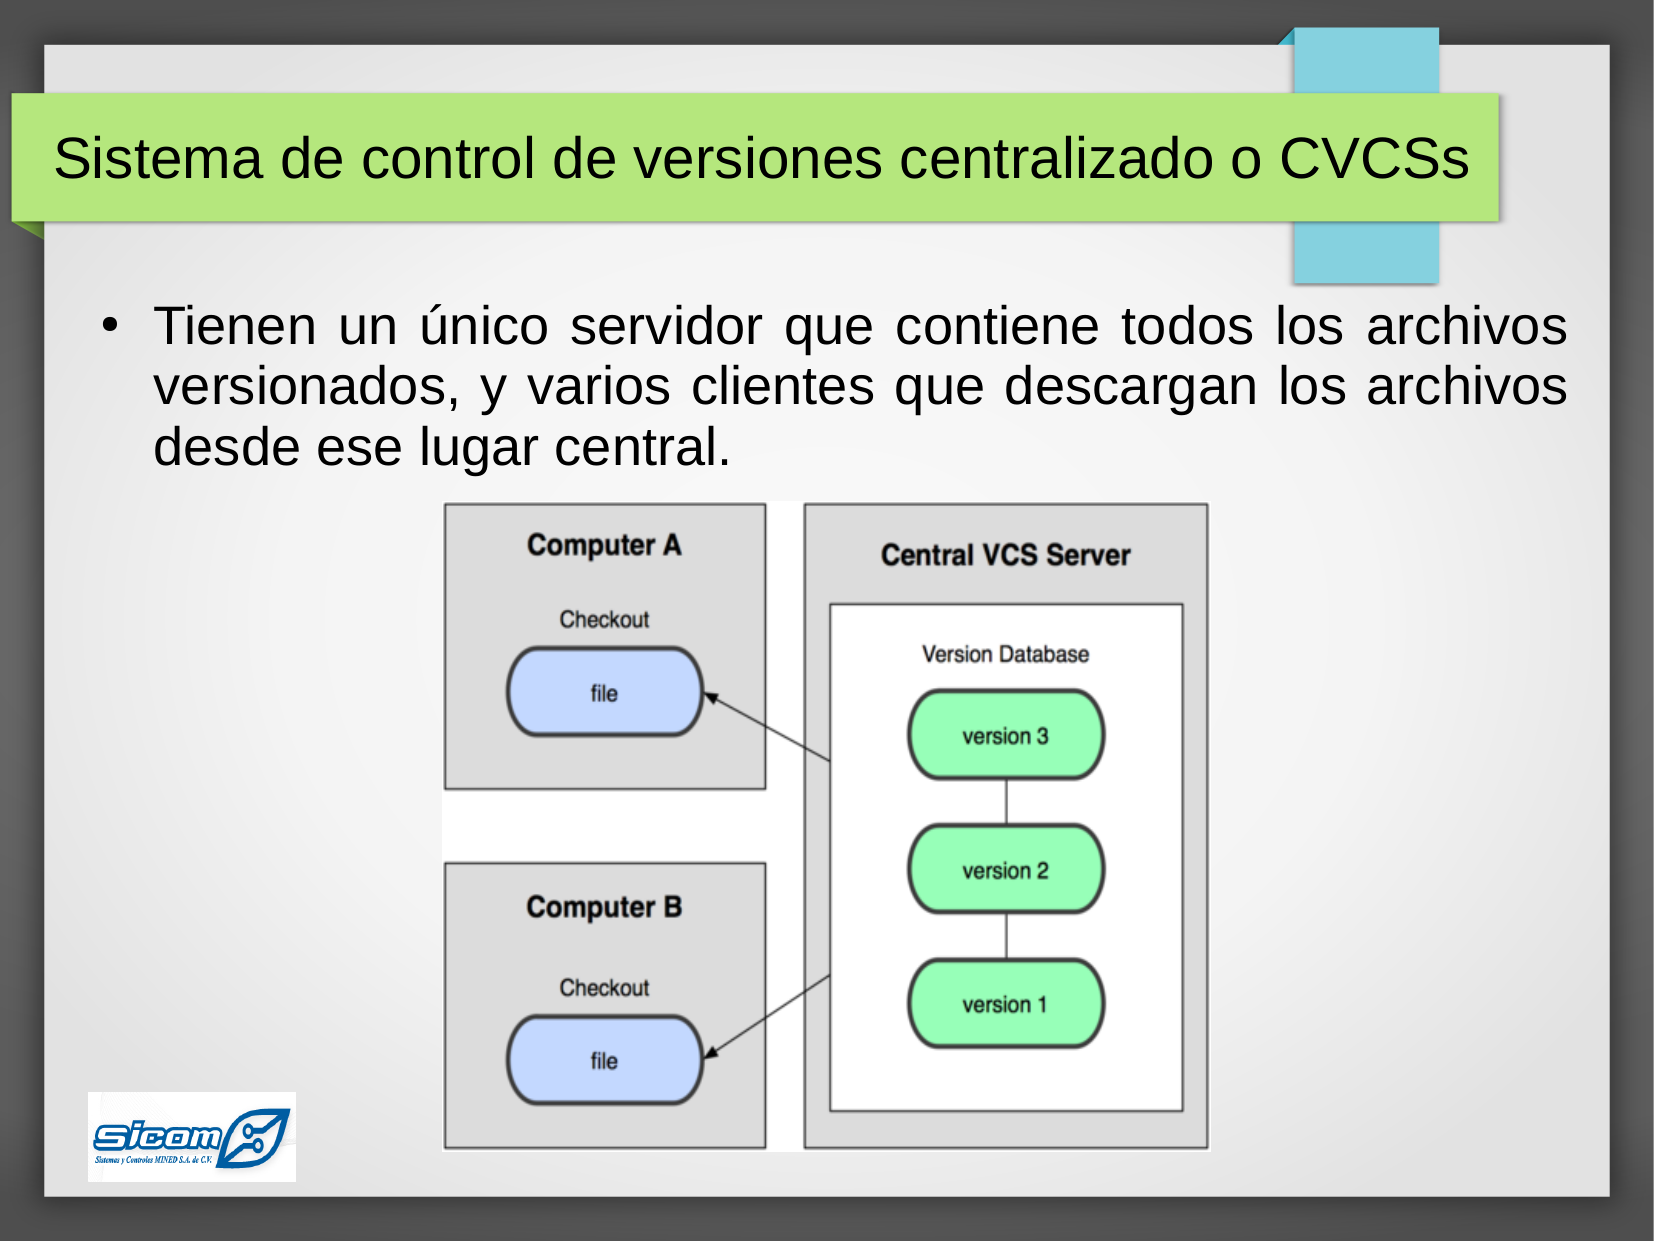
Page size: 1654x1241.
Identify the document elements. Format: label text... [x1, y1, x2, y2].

title Sistema de control de versiones centralizado o CVCSs [53, 68, 1536, 237]
list Tienen un único servidor que contiene todos los archivos versionados, y varios clientes que descargan los archivos desde ese lugar central. [82, 295, 1571, 1015]
picture [0, 0, 1654, 1241]
